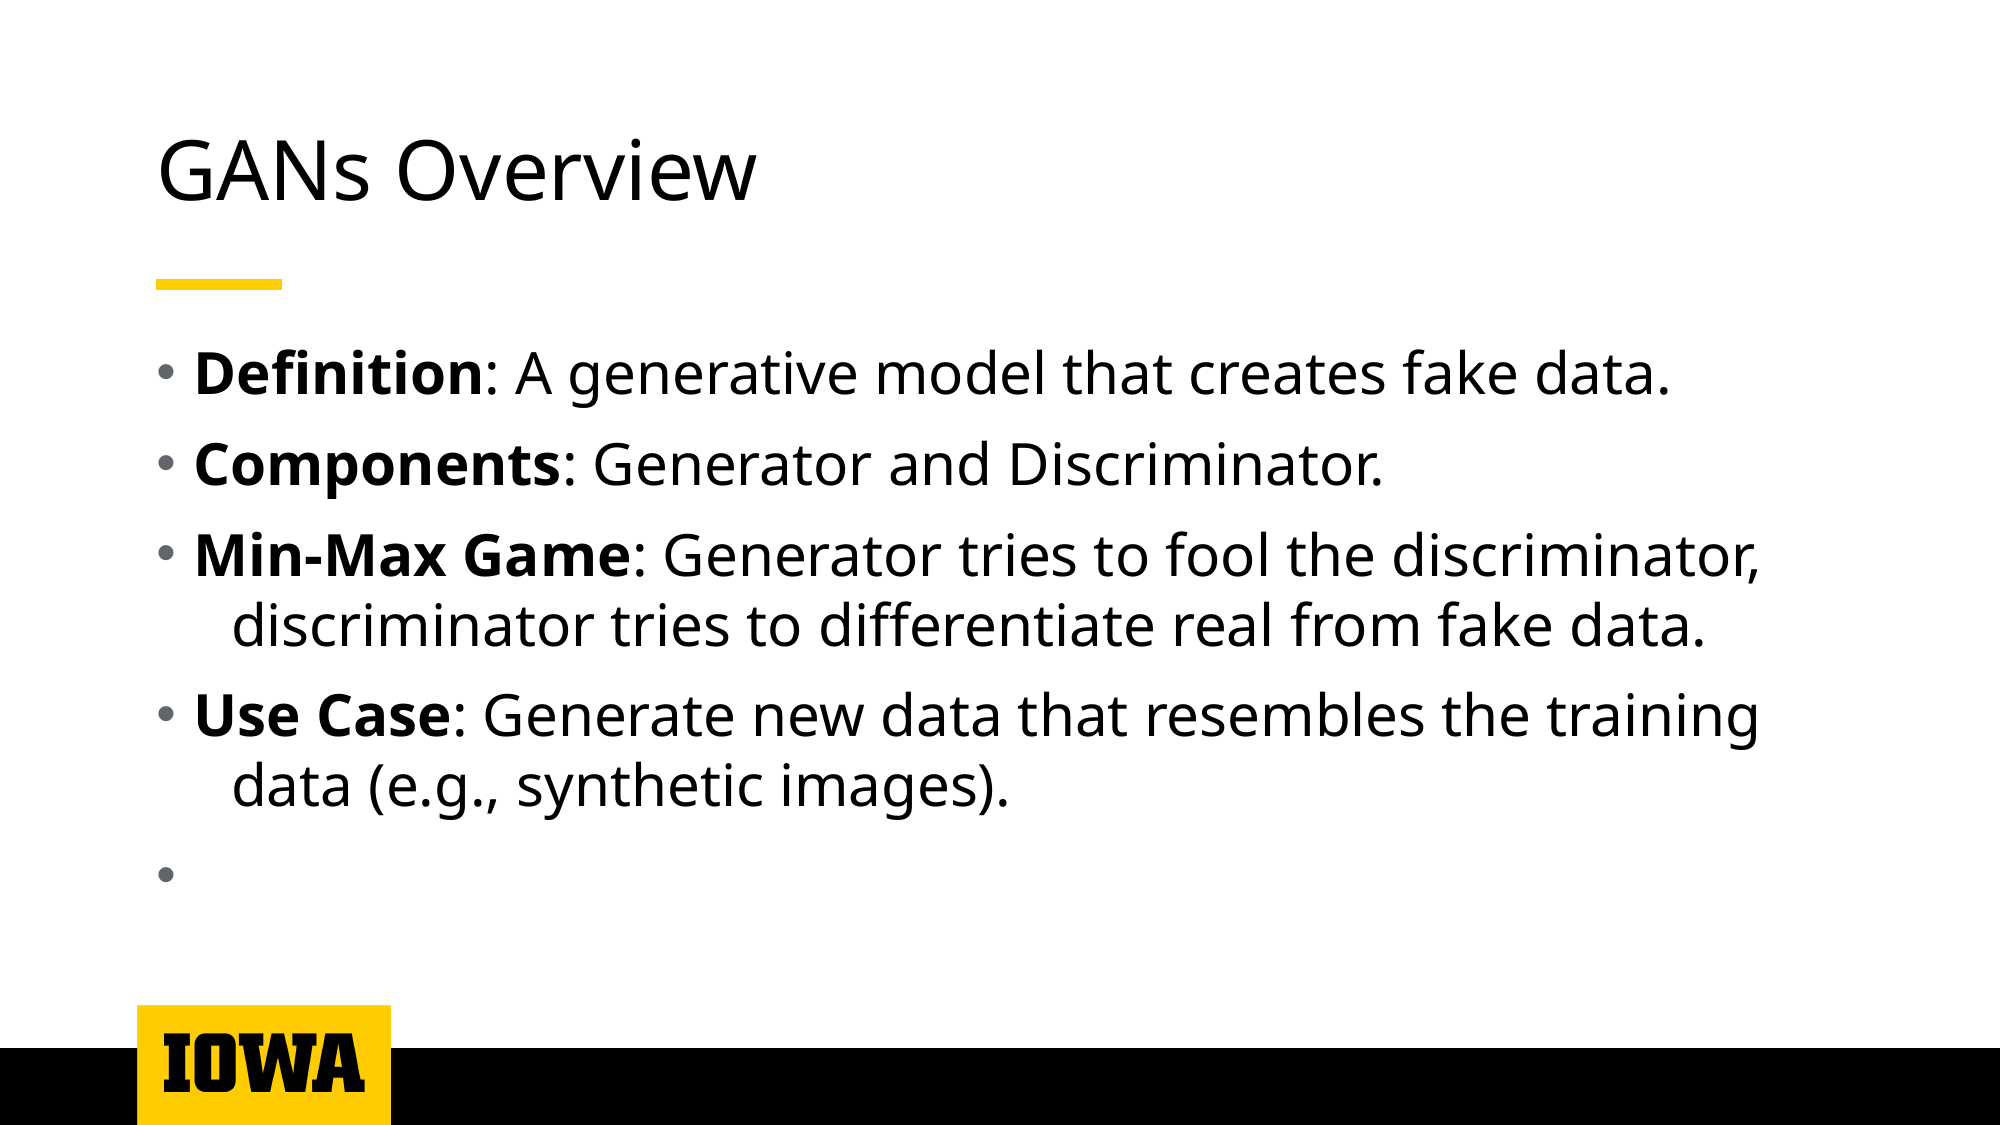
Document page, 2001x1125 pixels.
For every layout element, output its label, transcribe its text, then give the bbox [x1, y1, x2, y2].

list Definition: A generative model that creates fake data. Components: Generator and Discriminator. Min-Max Game: Generator tries to fool the discriminator, discriminator tries to differentiate real from fake data. Use Case: Generate new data that resembles the training data (e.g., synthetic images). [156, 336, 1844, 976]
title GANs Overview [156, 63, 1844, 283]
